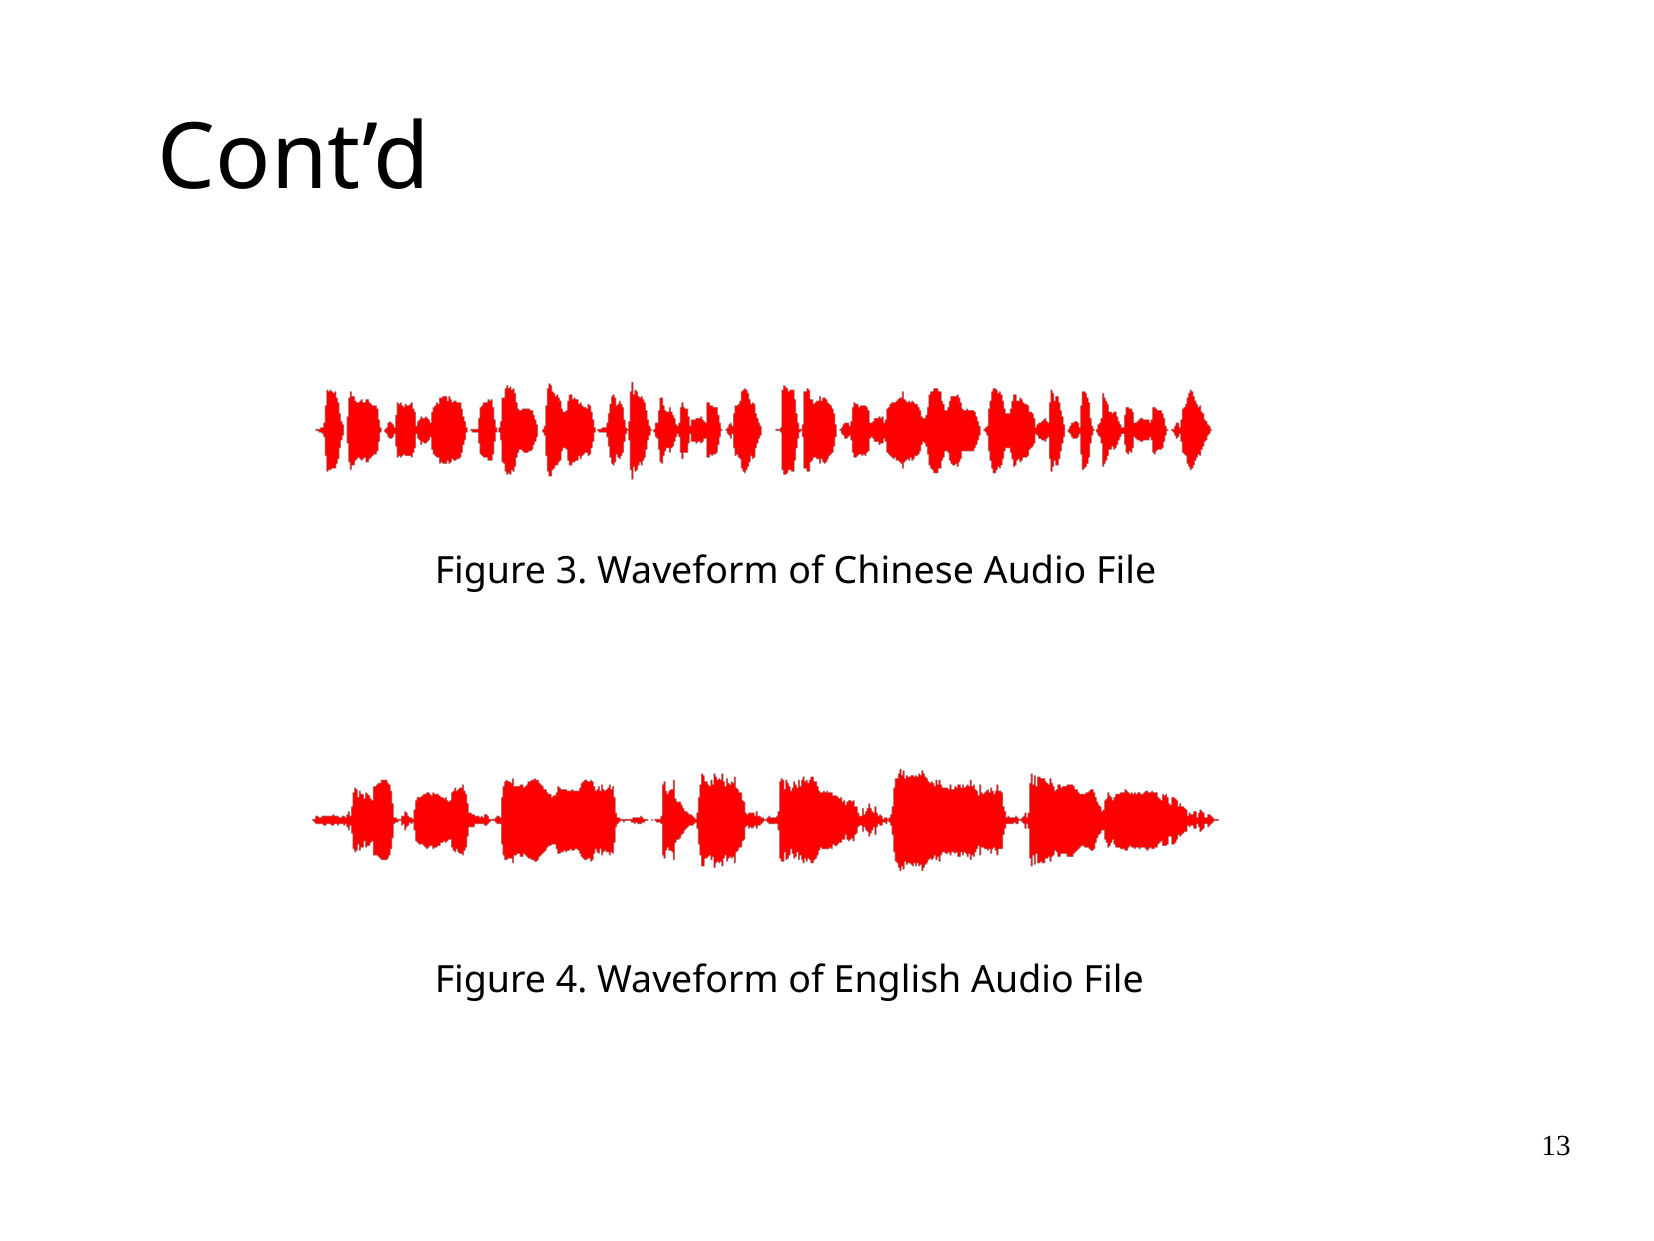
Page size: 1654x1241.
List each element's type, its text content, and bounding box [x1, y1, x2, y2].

title Cont’d [82, 49, 1571, 257]
text_box Figure 3. Waveform of Chinese Audio File [420, 536, 1201, 601]
picture [300, 727, 1300, 916]
text_box Figure 4. Waveform of English Audio File [420, 945, 1201, 1010]
picture [305, 337, 1306, 526]
